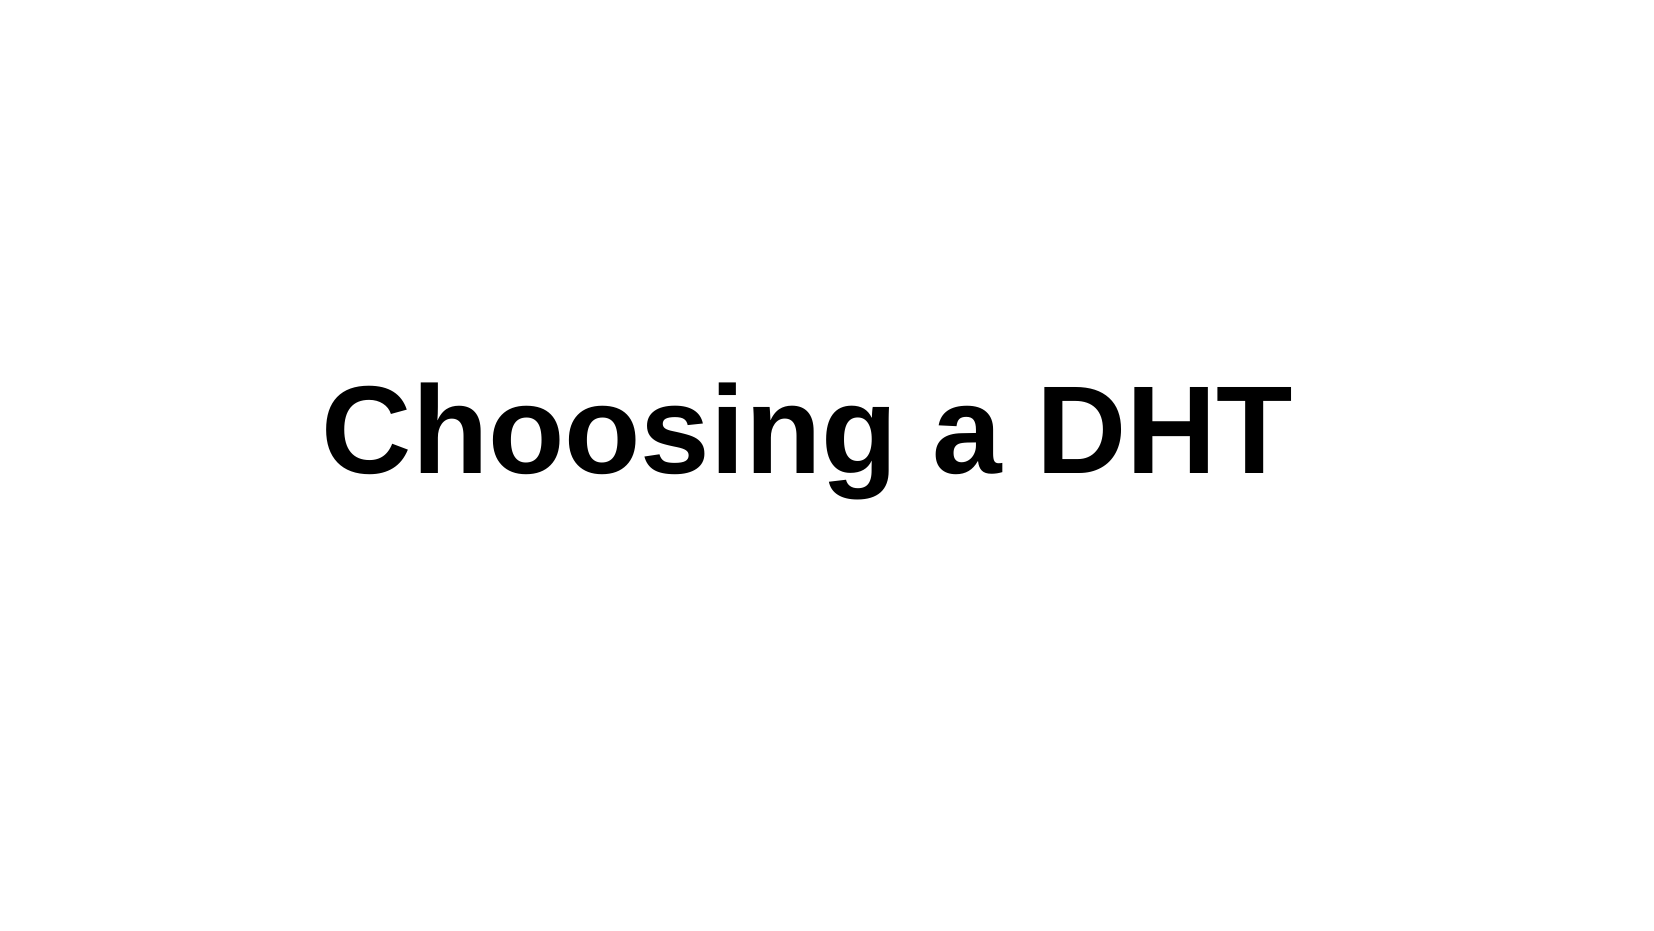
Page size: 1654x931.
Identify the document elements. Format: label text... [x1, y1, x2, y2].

text_box Choosing a DHT [307, 212, 1642, 620]
